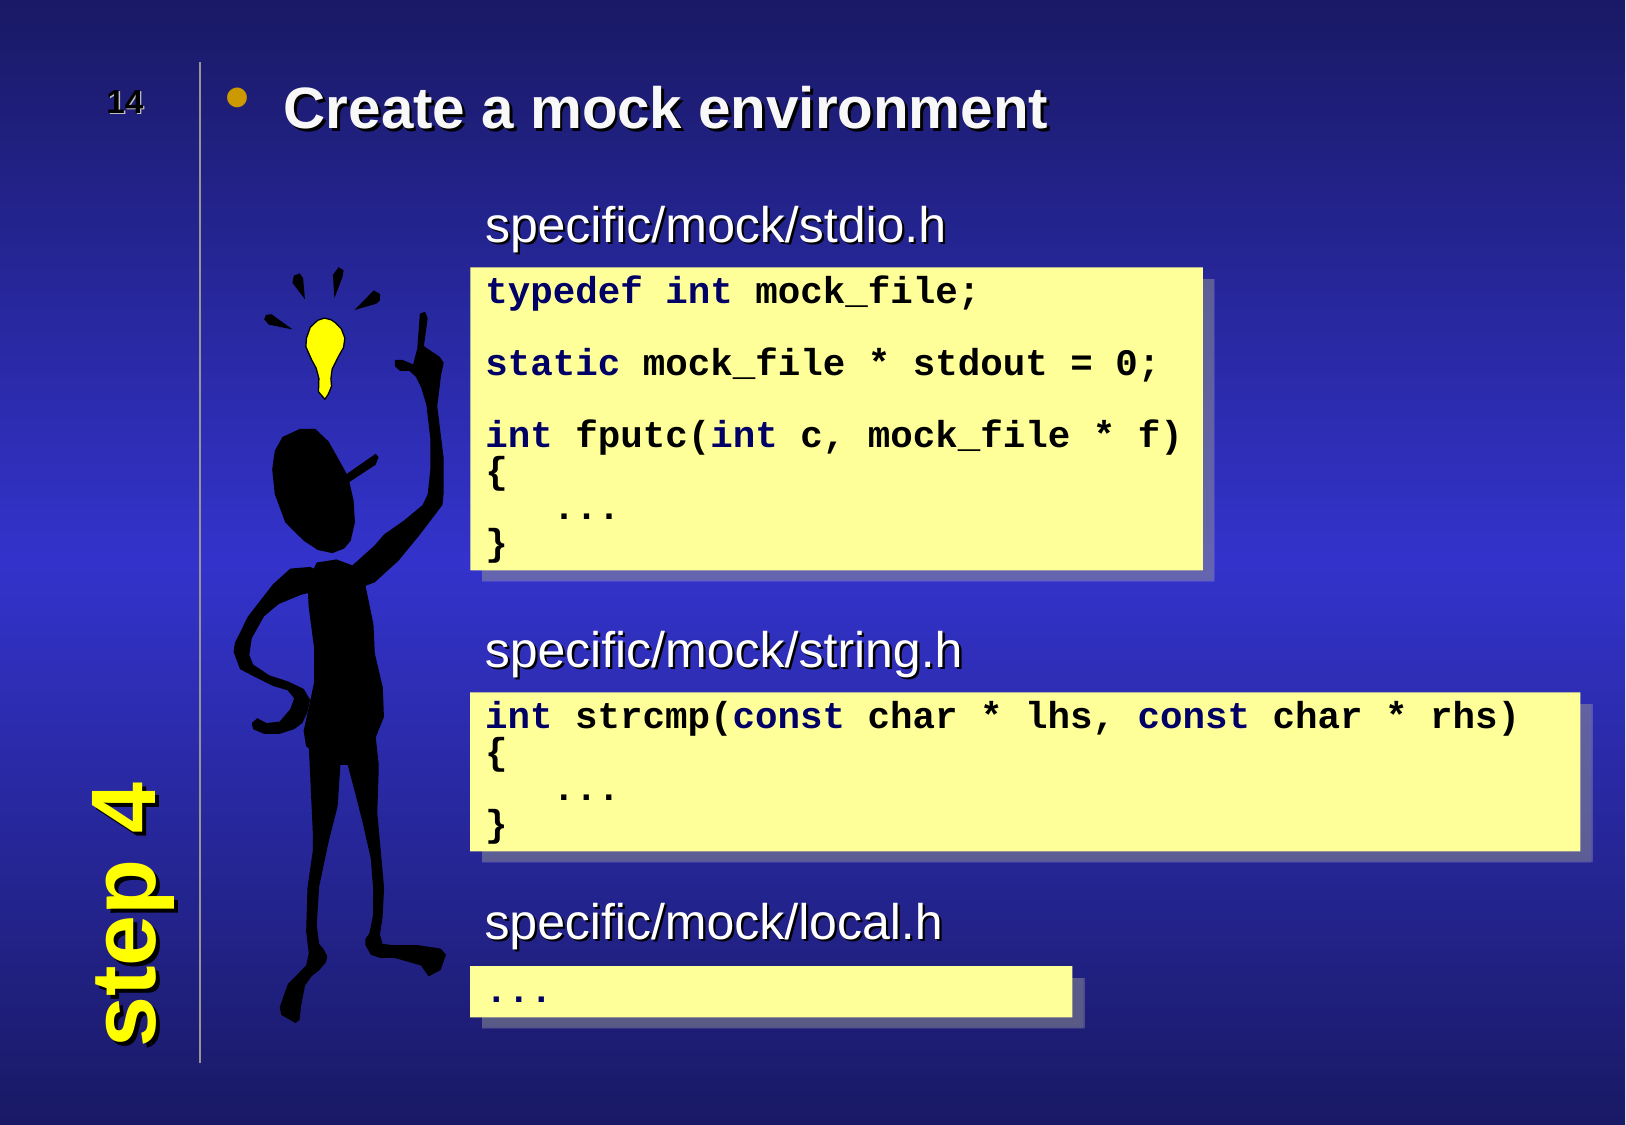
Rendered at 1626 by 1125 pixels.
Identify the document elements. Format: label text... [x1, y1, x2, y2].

text_box [305, 318, 345, 400]
text_box specific/mock/local.h [469, 881, 1026, 957]
text_box int strcmp(const char * lhs, const char * rhs) { ... } [470, 692, 1581, 852]
text_box [233, 311, 446, 1024]
list Create a mock environment [212, 62, 1625, 1063]
text_box [272, 428, 379, 554]
title step 4 [50, 187, 188, 1063]
text_box [292, 273, 305, 300]
text_box [332, 267, 344, 299]
text_box specific/mock/string.h [470, 609, 1026, 686]
text_box ... [470, 966, 1073, 1018]
text_box [354, 290, 381, 310]
text_box specific/mock/stdio.h [470, 184, 1026, 261]
text_box [264, 314, 293, 330]
text_box typedef int mock_file; static mock_file * stdout = 0; int fputc(int c, mock_file * f) { ... } [470, 267, 1203, 571]
